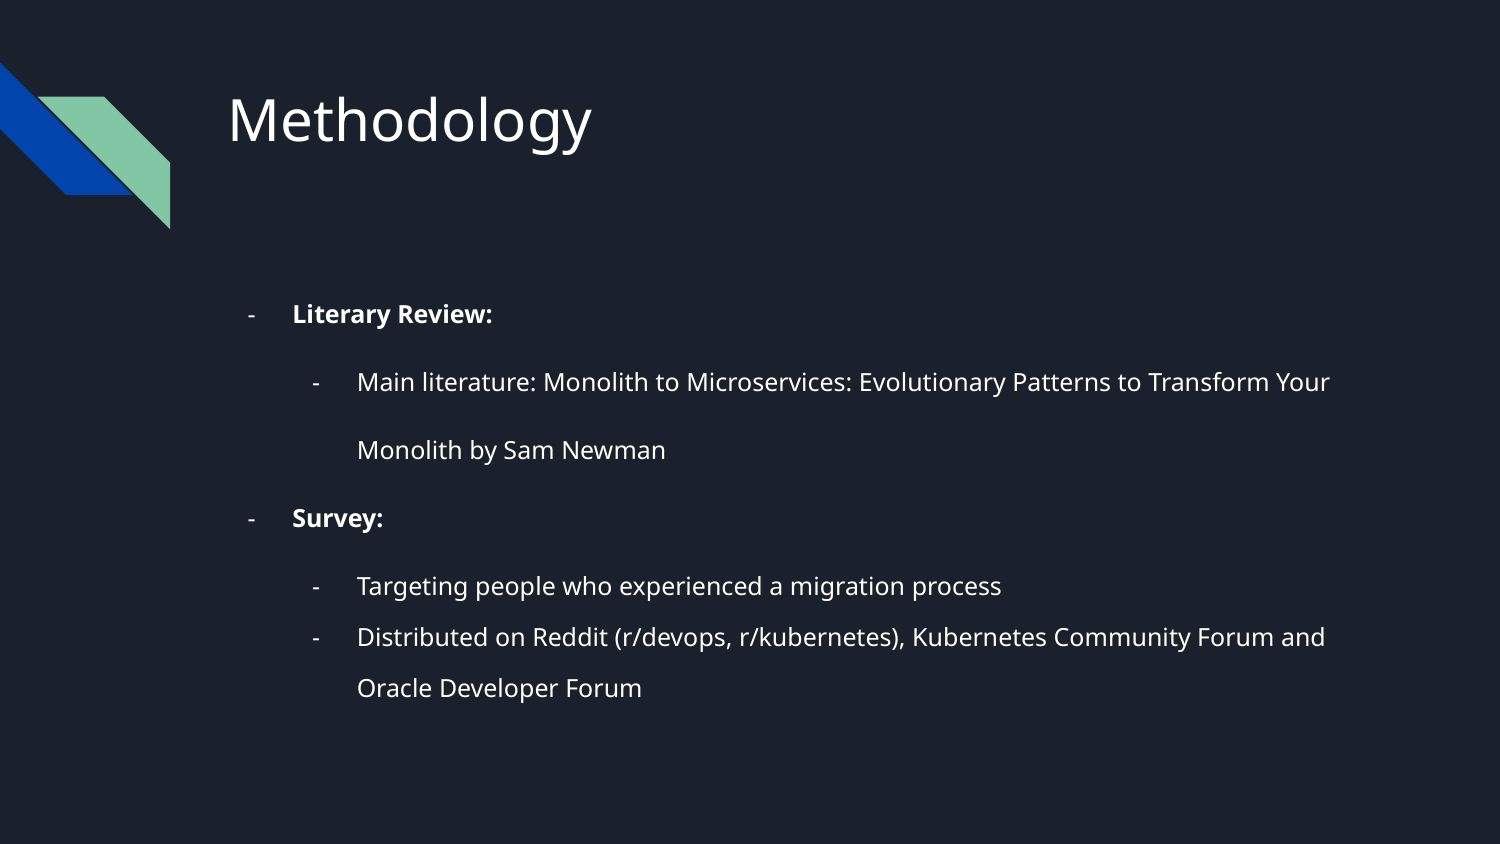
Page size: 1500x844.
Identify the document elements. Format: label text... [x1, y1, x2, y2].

list Literary Review: Main literature: Monolith to Microservices: Evolutionary Patterns to Transform Your Monolith by Sam Newman Survey: Targeting people who experienced a migration process Distributed on Reddit (r/devops, r/kubernetes), Kubernetes Community Forum and Oracle Developer Forum [212, 247, 1368, 726]
title Methodology [212, 64, 1368, 215]
